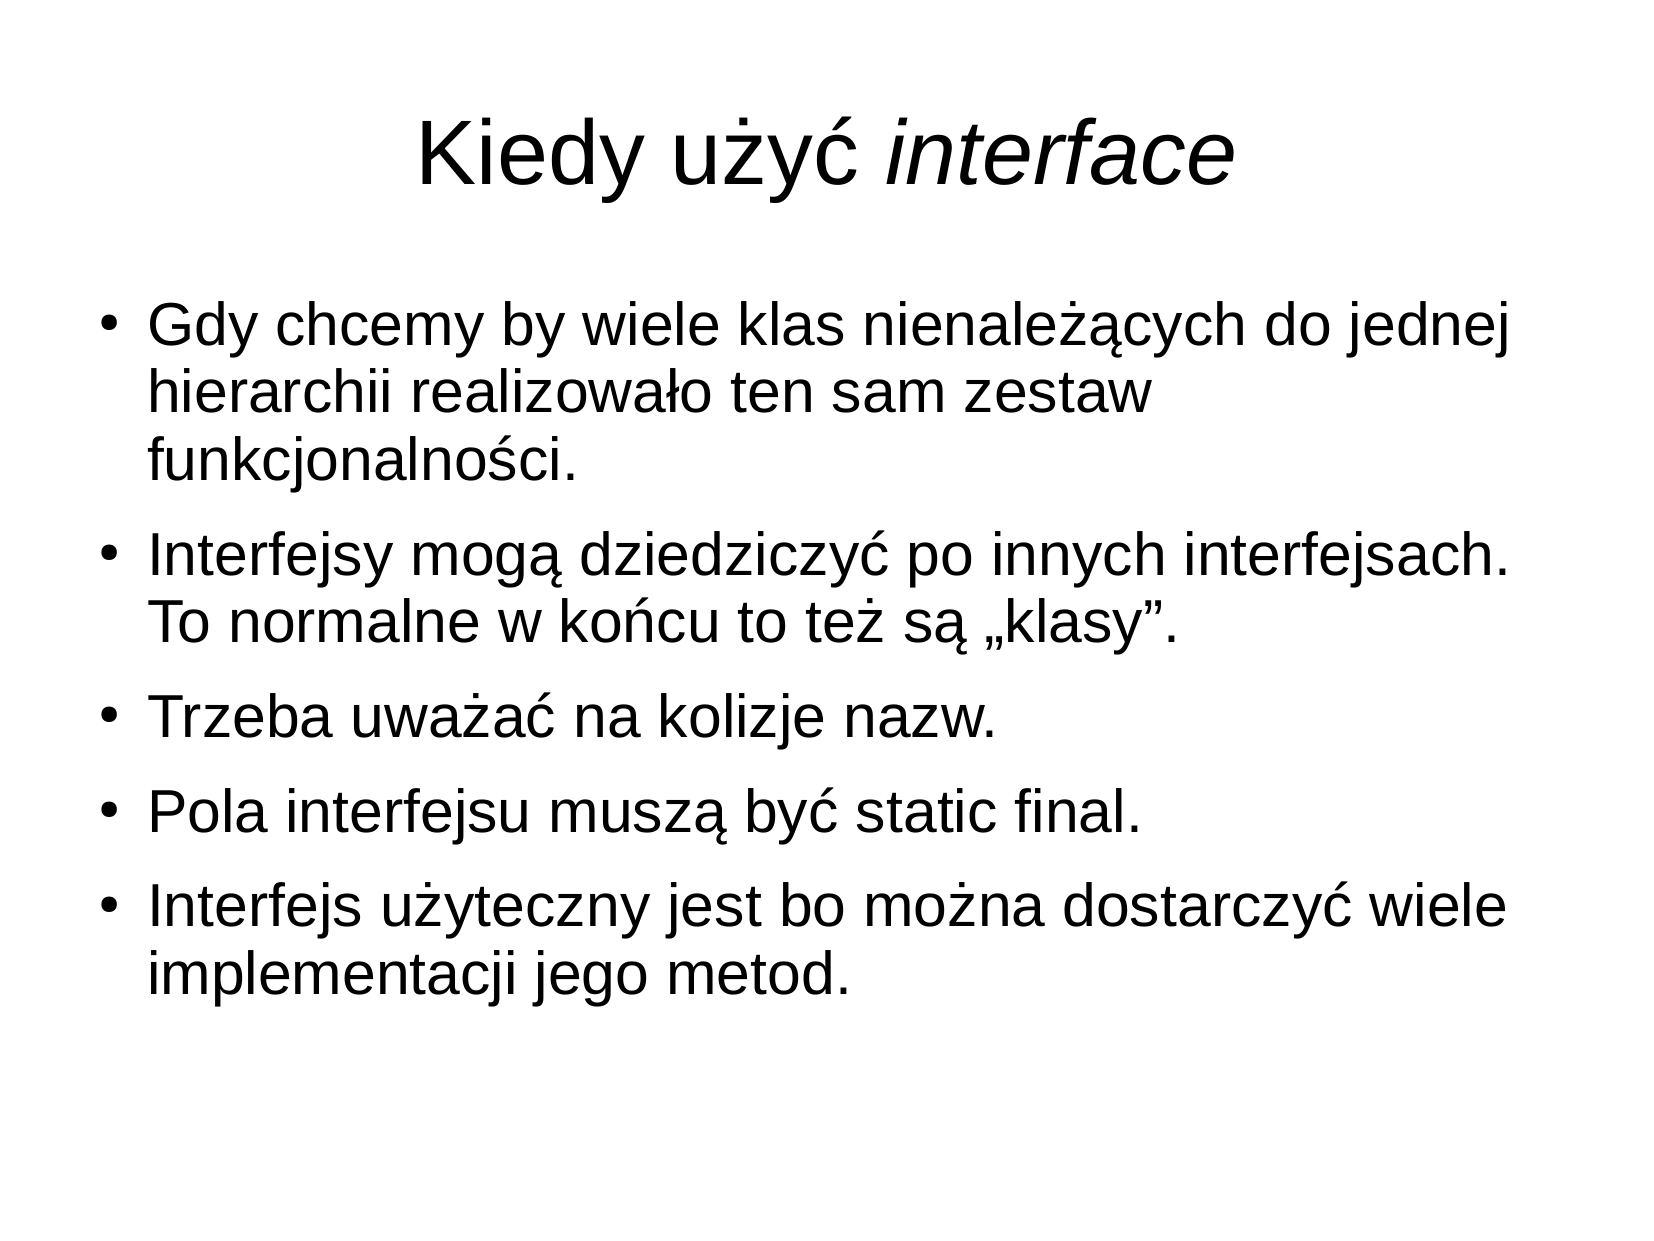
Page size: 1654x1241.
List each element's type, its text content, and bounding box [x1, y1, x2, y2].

list Gdy chcemy by wiele klas nienależących do jednej hierarchii realizowało ten sam zestaw funkcjonalności. Interfejsy mogą dziedziczyć po innych interfejsach. To normalne w końcu to też są „klasy”. Trzeba uważać na kolizje nazw. Pola interfejsu muszą być static final. Interfejs użyteczny jest bo można dostarczyć wiele implementacji jego metod. [82, 290, 1571, 1010]
title Kiedy użyć interface [82, 49, 1571, 257]
